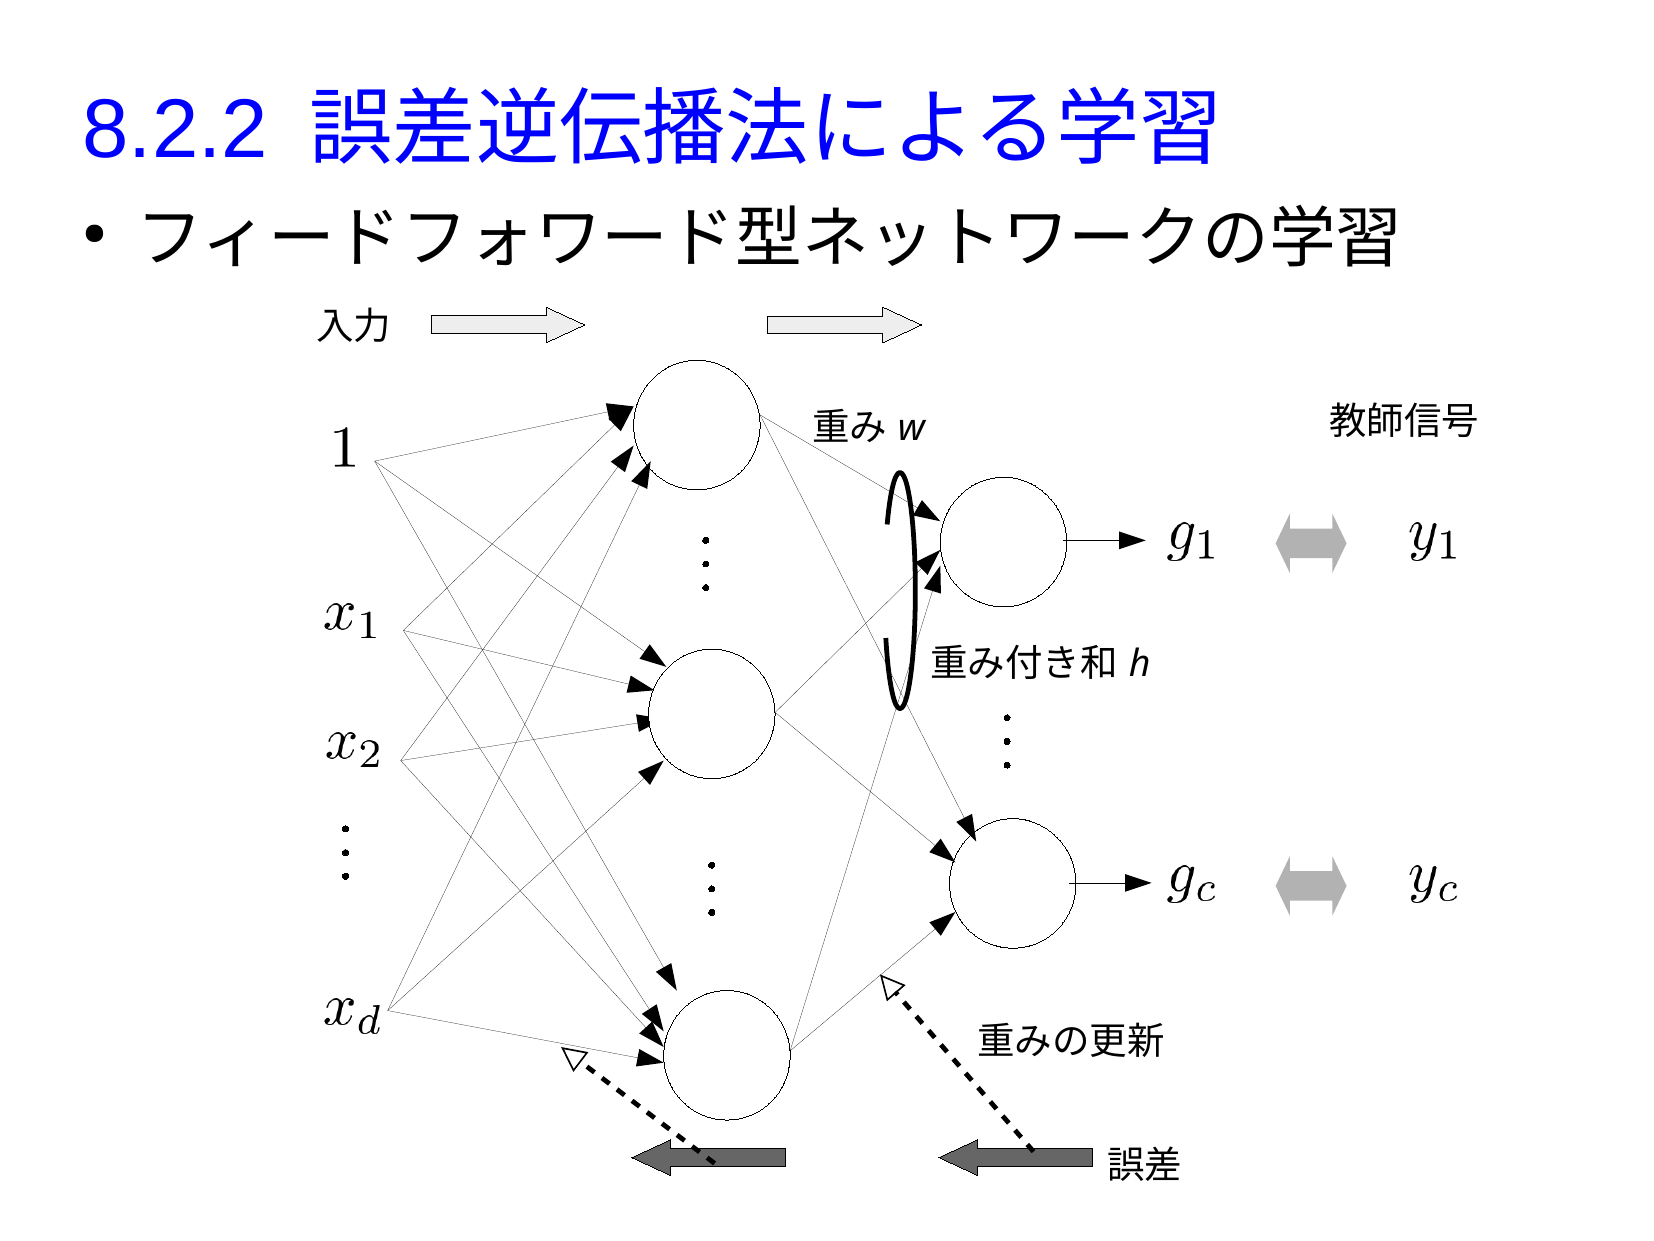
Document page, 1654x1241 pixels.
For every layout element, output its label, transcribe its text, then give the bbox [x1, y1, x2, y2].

text_box [1004, 738, 1011, 745]
text_box [1275, 513, 1347, 573]
text_box [648, 649, 776, 779]
text_box [633, 360, 761, 490]
text_box 重みの更新 [962, 1003, 1180, 1075]
list フィードフォワード型ネットワークの学習 [65, 190, 1554, 291]
text_box 入力 [301, 289, 444, 361]
text_box [940, 477, 1067, 607]
text_box 誤差 [1092, 1127, 1235, 1199]
text_box [938, 1139, 1093, 1176]
text_box [342, 825, 349, 832]
text_box 重み付き和h [915, 625, 1167, 697]
text_box [702, 584, 709, 591]
text_box [631, 1139, 786, 1176]
text_box [1004, 714, 1011, 721]
text_box [342, 849, 349, 856]
picture [334, 427, 355, 467]
text_box 重みw [797, 389, 1015, 461]
picture [1409, 522, 1456, 561]
text_box 教師信号 [1314, 383, 1495, 455]
text_box [767, 307, 922, 343]
text_box [702, 537, 709, 544]
text_box [949, 818, 1076, 949]
text_box [1004, 762, 1011, 769]
text_box [1275, 856, 1347, 916]
text_box [702, 561, 709, 567]
picture [1167, 865, 1215, 903]
text_box [708, 885, 715, 892]
picture [326, 732, 379, 768]
text_box [431, 307, 585, 343]
picture [1167, 522, 1214, 561]
picture [324, 603, 376, 638]
picture [1409, 865, 1457, 904]
title 8.2.2 誤差逆伝播法による学習 [82, 41, 1571, 210]
text_box [708, 909, 715, 916]
text_box [342, 873, 349, 880]
text_box [708, 862, 715, 869]
picture [324, 998, 380, 1034]
text_box [663, 990, 791, 1121]
